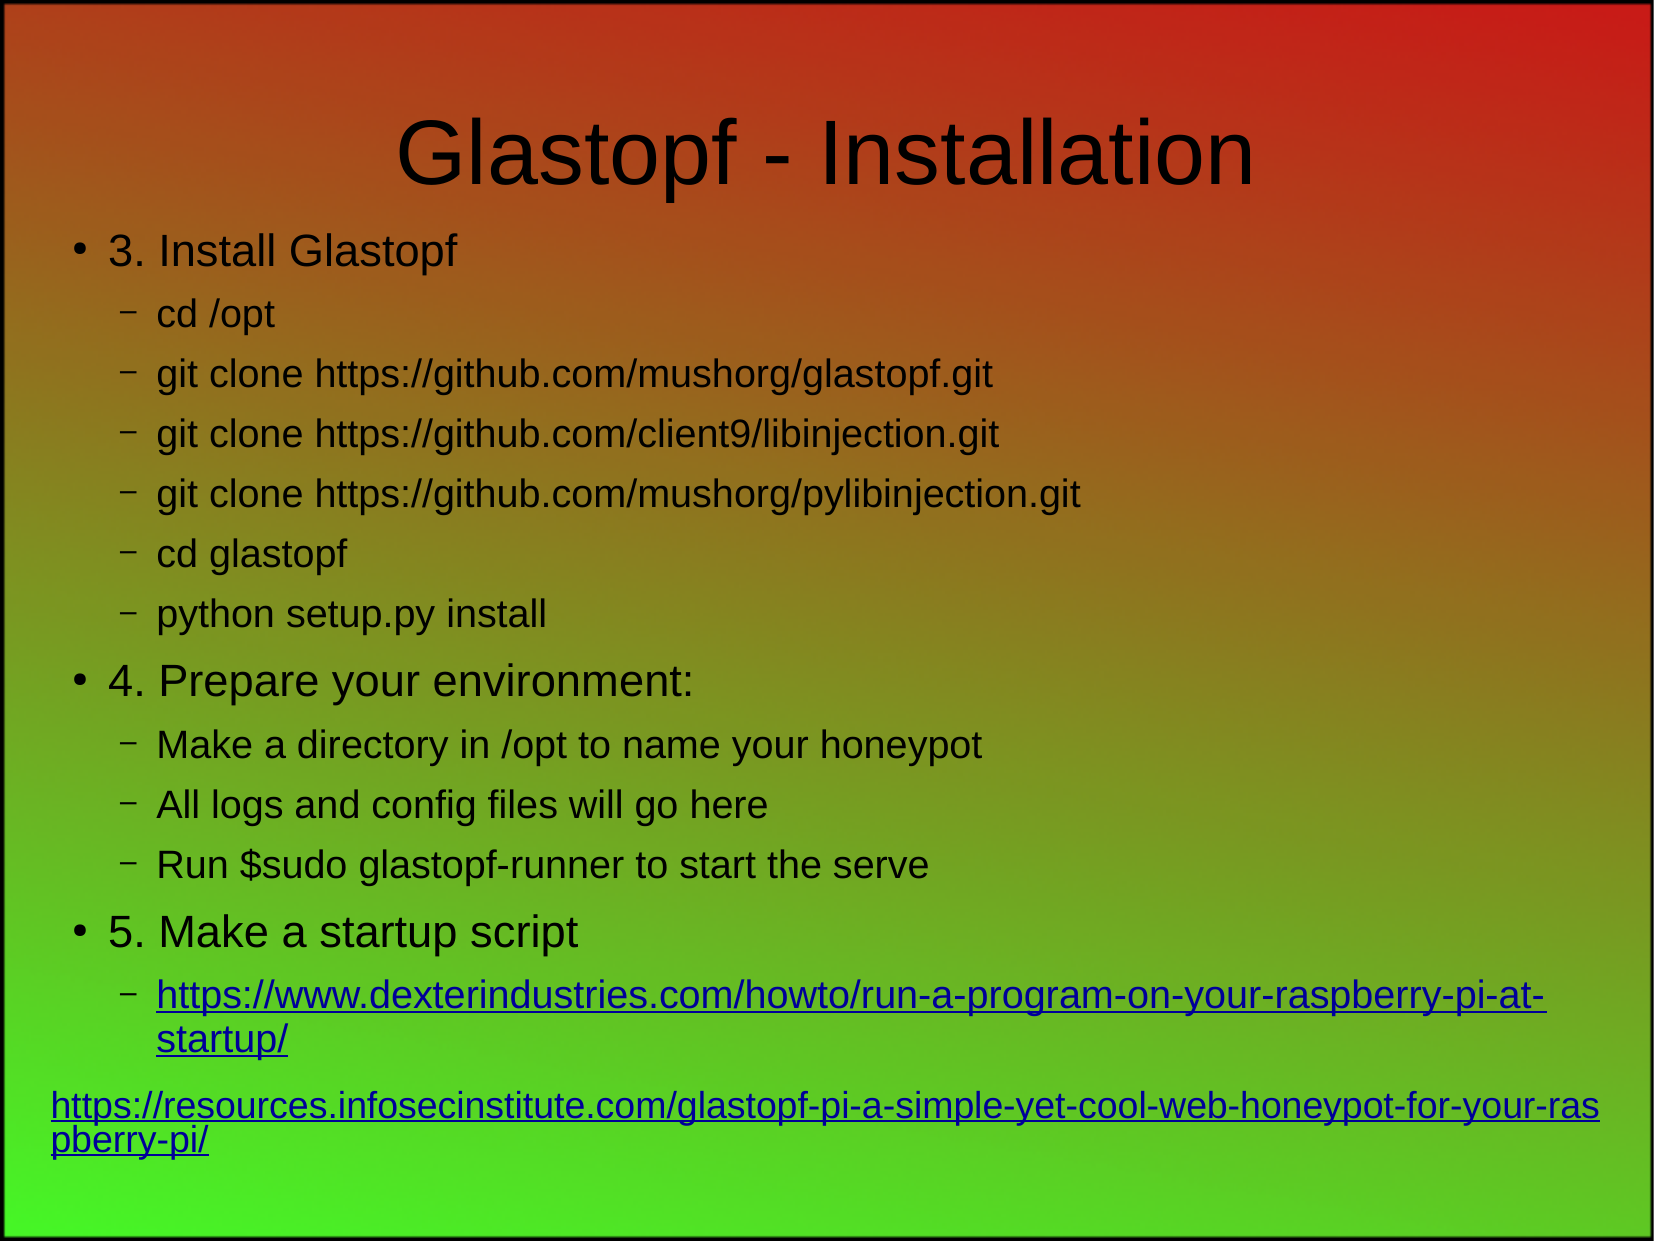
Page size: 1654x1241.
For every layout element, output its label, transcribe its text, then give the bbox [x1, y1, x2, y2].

text_box https://resources.infosecinstitute.com/glastopf-pi-a-simple-yet-cool-web-honeypot-for-your-raspberry-pi/ [35, 1076, 1626, 1176]
picture [0, 0, 1654, 1241]
list 3. Install Glastopf cd /opt git clone https://github.com/mushorg/glastopf.git git clone https://github.com/client9/libinjection.git git clone https://github.com/mushorg/pylibinjection.git cd glastopf python setup.py install 4. Prepare your environment: Make a directory in /opt to name your honeypot All logs and config files will go here Run $sudo glastopf-runner to start the serve 5. Make a startup script https://www.dexterindustries.com/howto/run-a-program-on-your-raspberry-pi-at-startup/ [60, 225, 1576, 1066]
title Glastopf - Installation [82, 49, 1571, 225]
